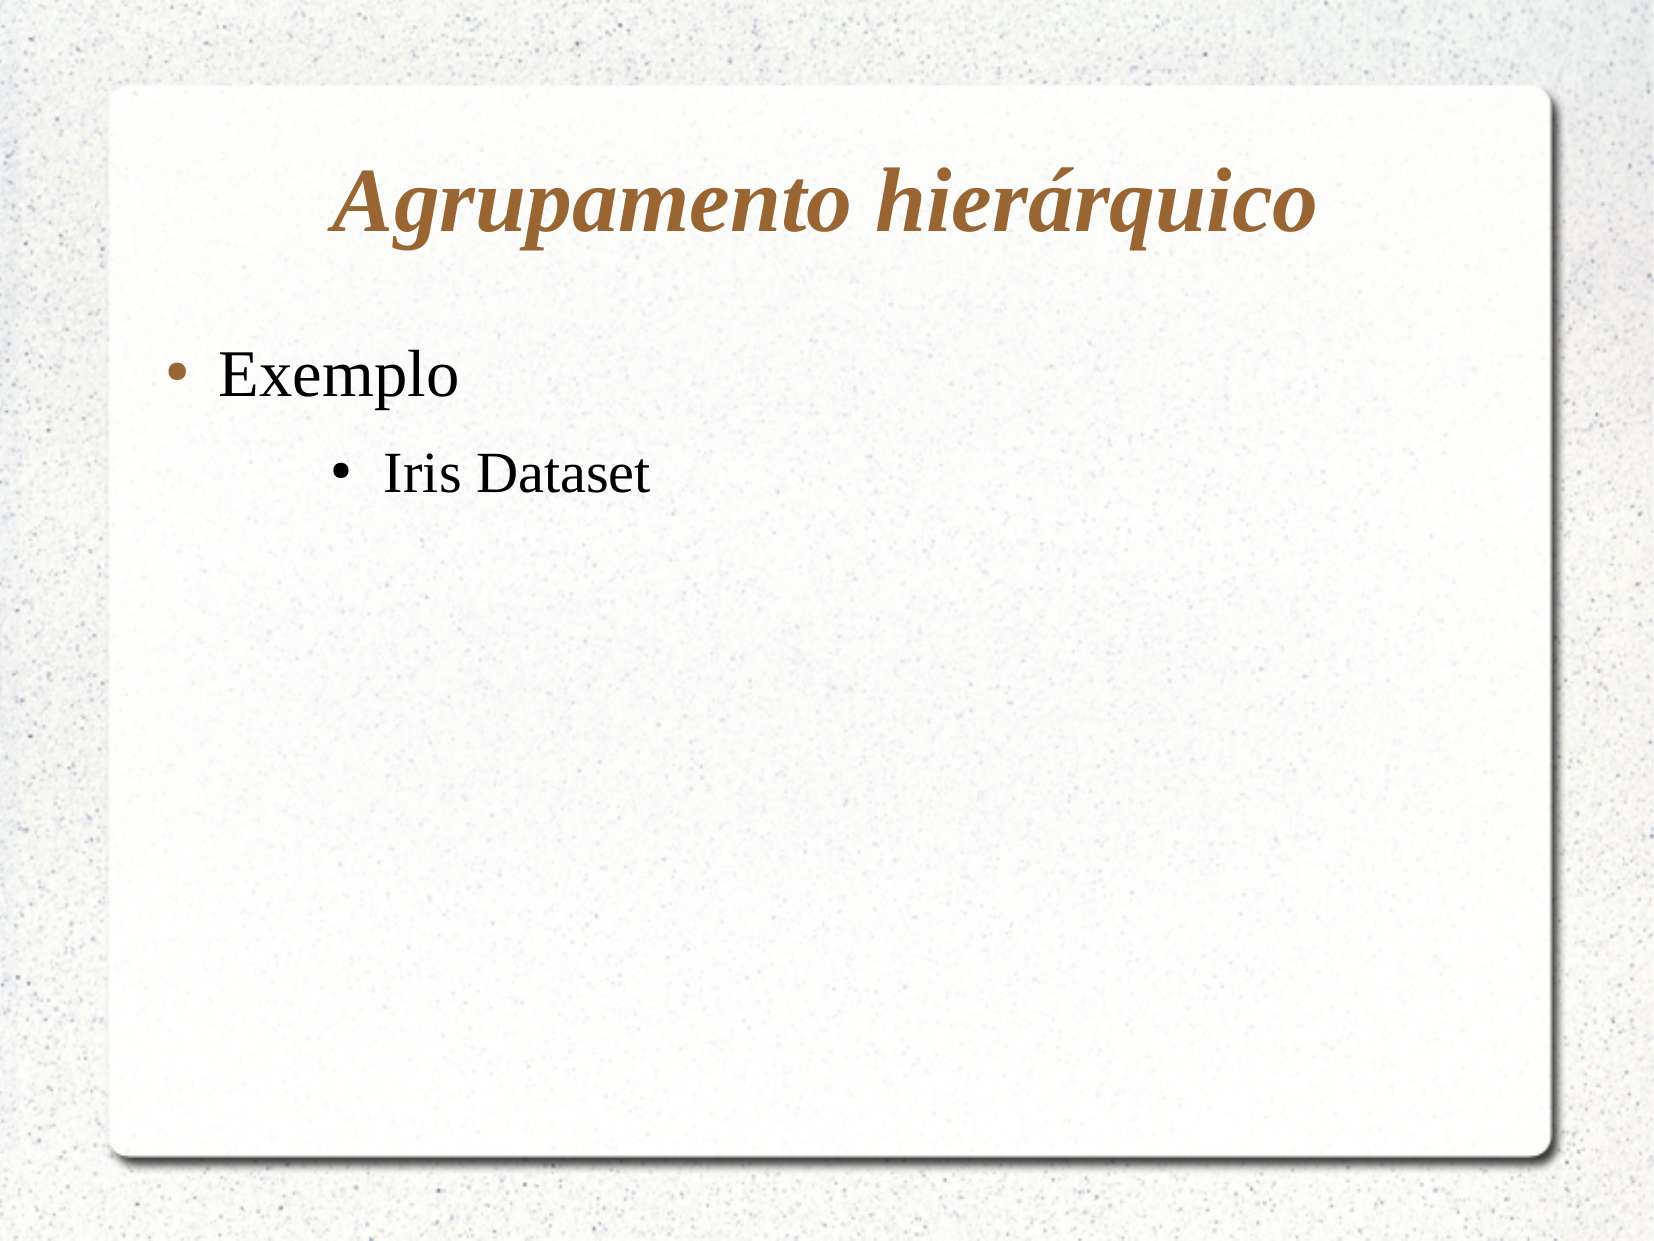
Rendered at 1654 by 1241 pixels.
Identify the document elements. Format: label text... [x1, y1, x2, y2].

list Exemplo Iris Dataset [147, 336, 1506, 1241]
title Agrupamento hierárquico [118, 96, 1536, 304]
picture [0, 0, 1654, 1241]
